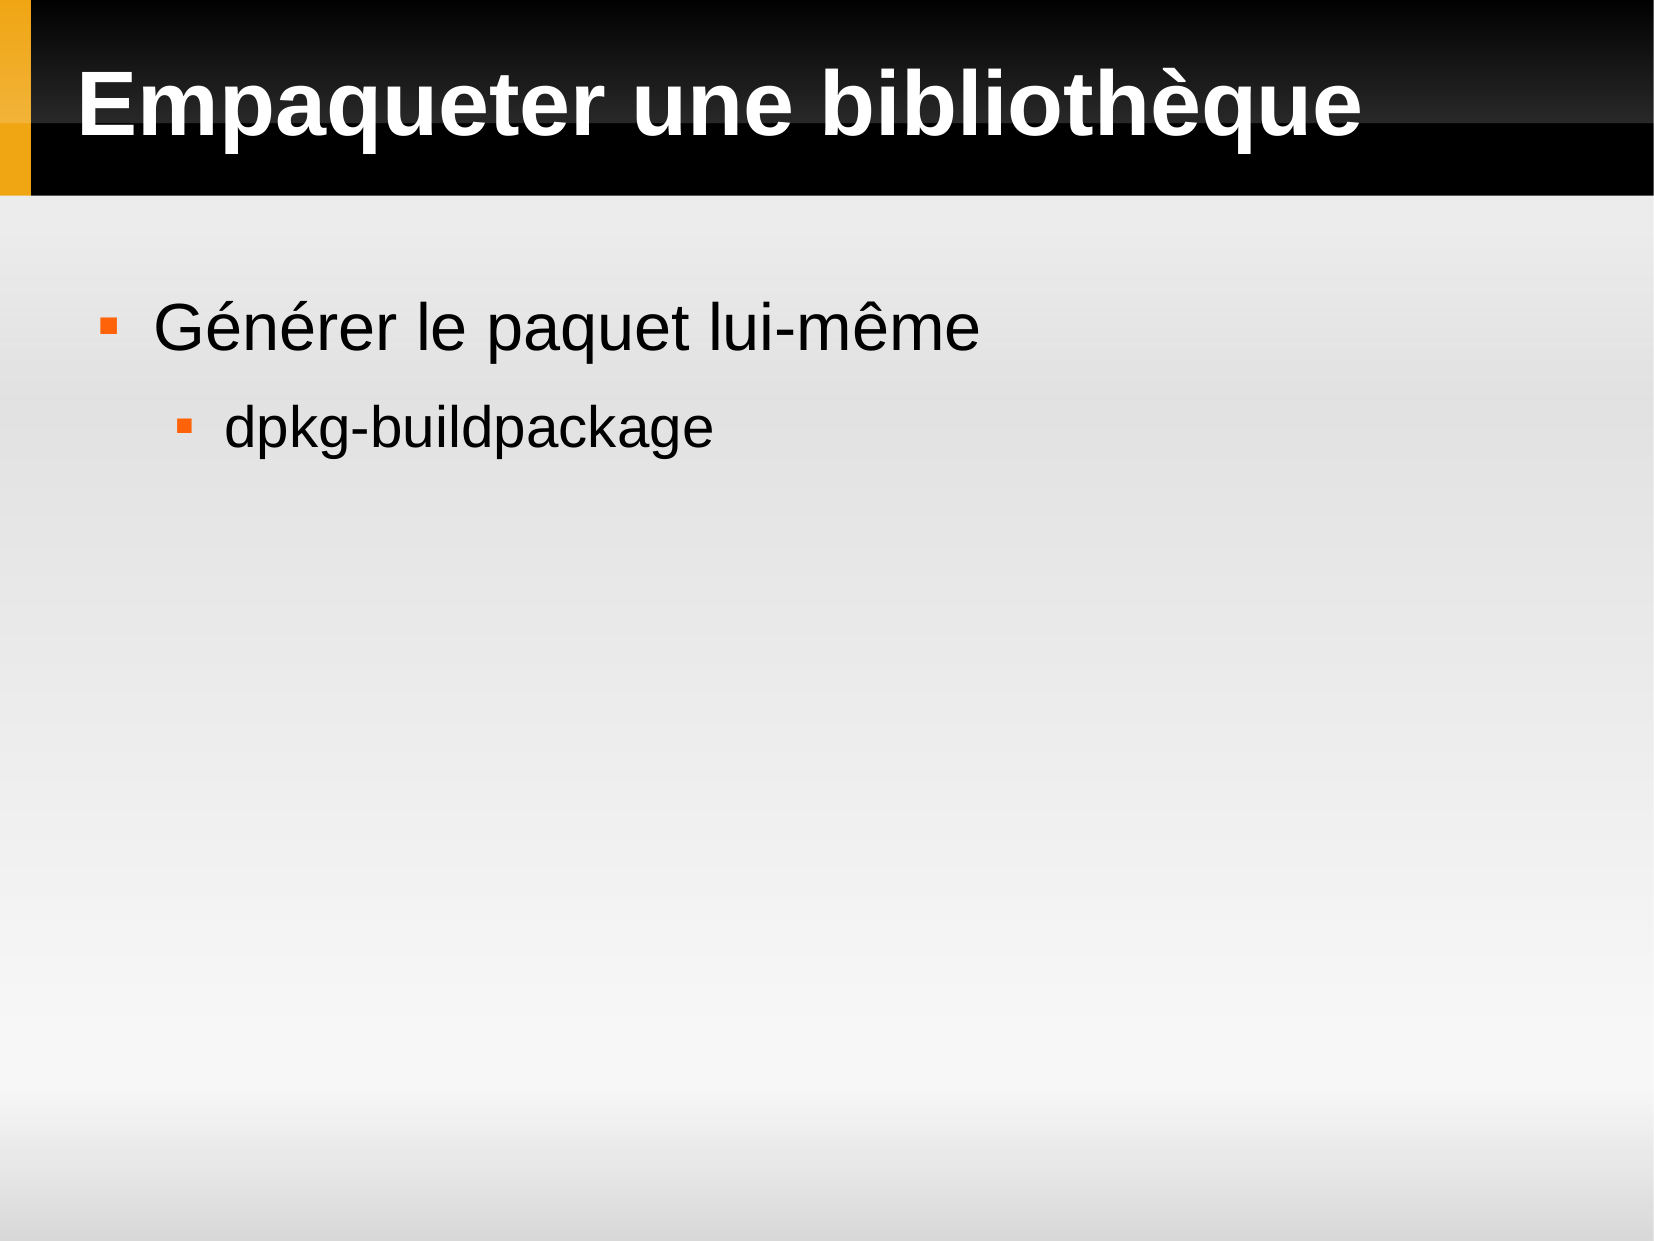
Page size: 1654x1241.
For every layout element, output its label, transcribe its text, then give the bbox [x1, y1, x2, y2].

list Générer le paquet lui-même dpkg-buildpackage [82, 290, 1571, 1109]
title Empaqueter une bibliothèque [76, 0, 1565, 208]
picture [0, 0, 1654, 1241]
